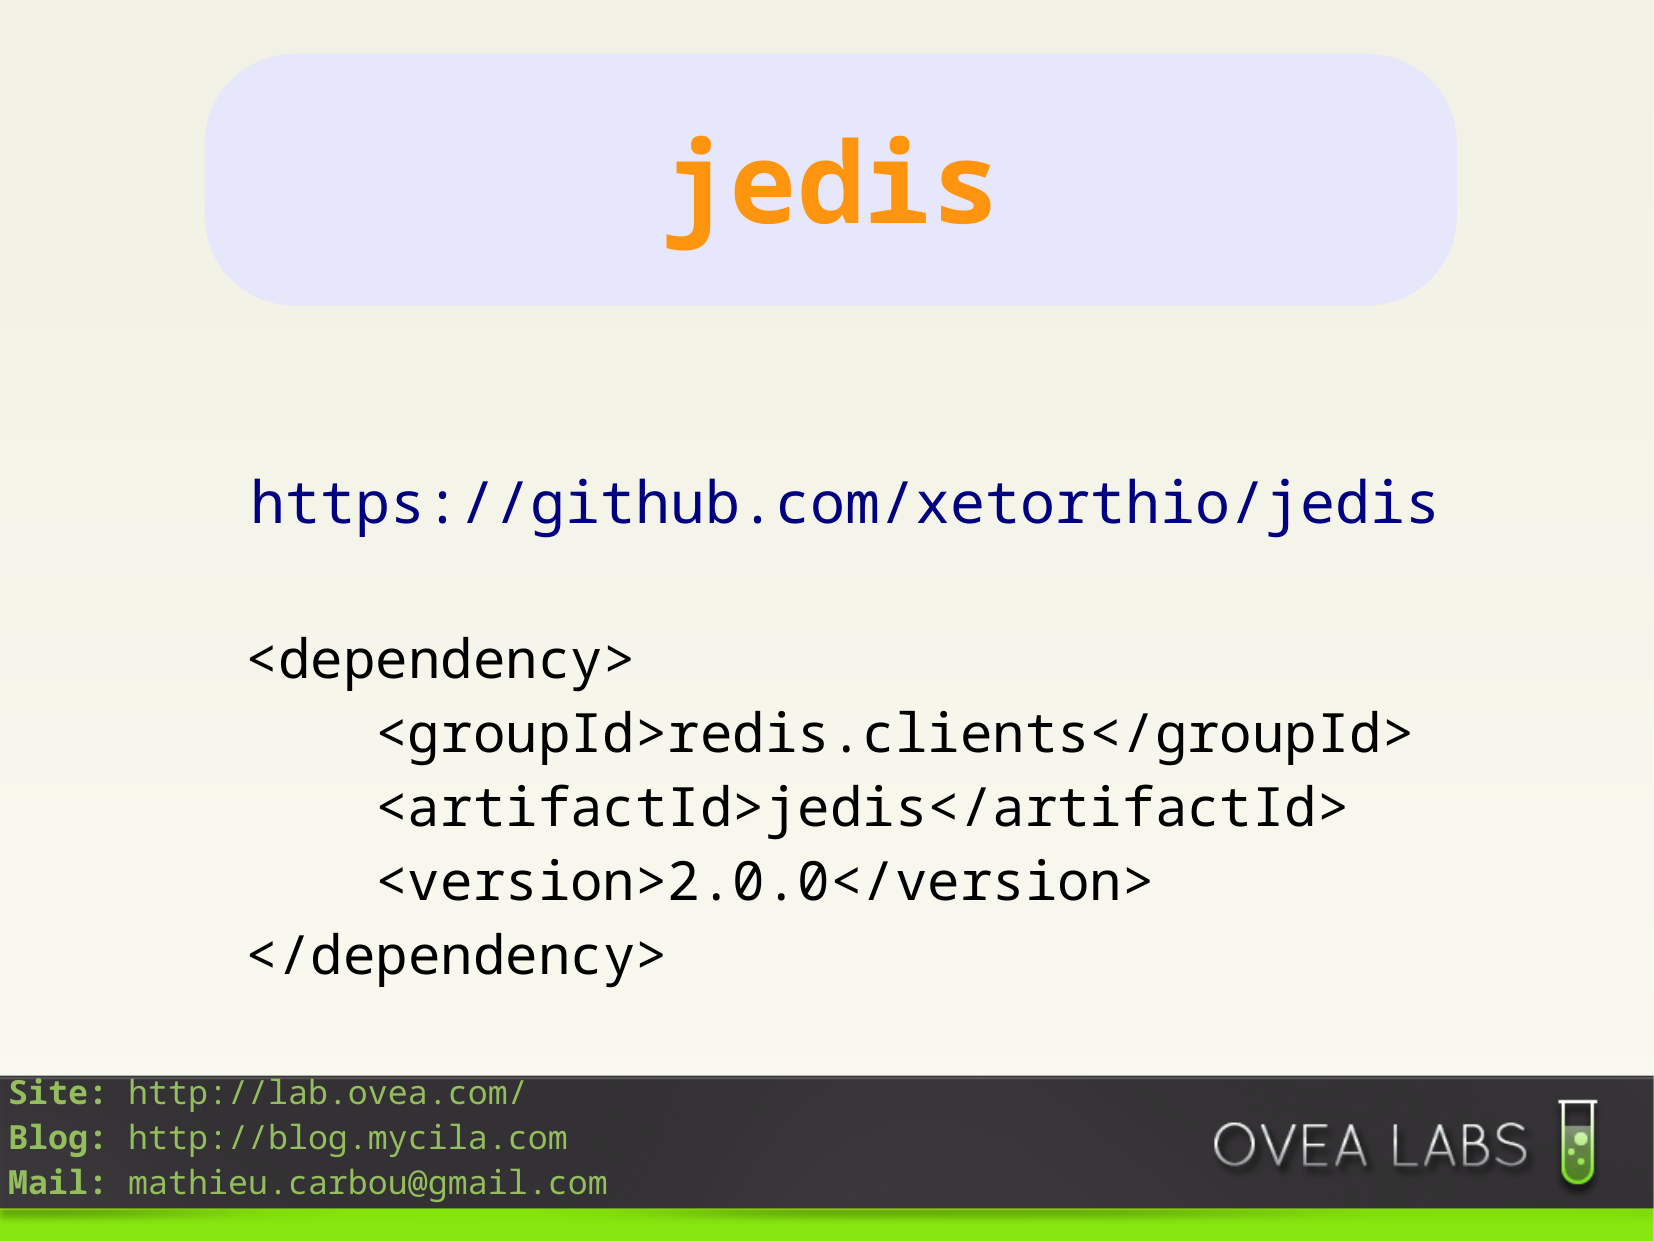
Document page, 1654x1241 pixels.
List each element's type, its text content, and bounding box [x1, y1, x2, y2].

text_box jedis [204, 53, 1457, 306]
picture [0, 0, 1654, 1241]
text_box https://github.com/xetorthio/jedis <dependency> <groupId>redis.clients</groupId> <artifactId>jedis</artifactId> <version>2.0.0</version> </dependency> [165, 454, 1517, 976]
